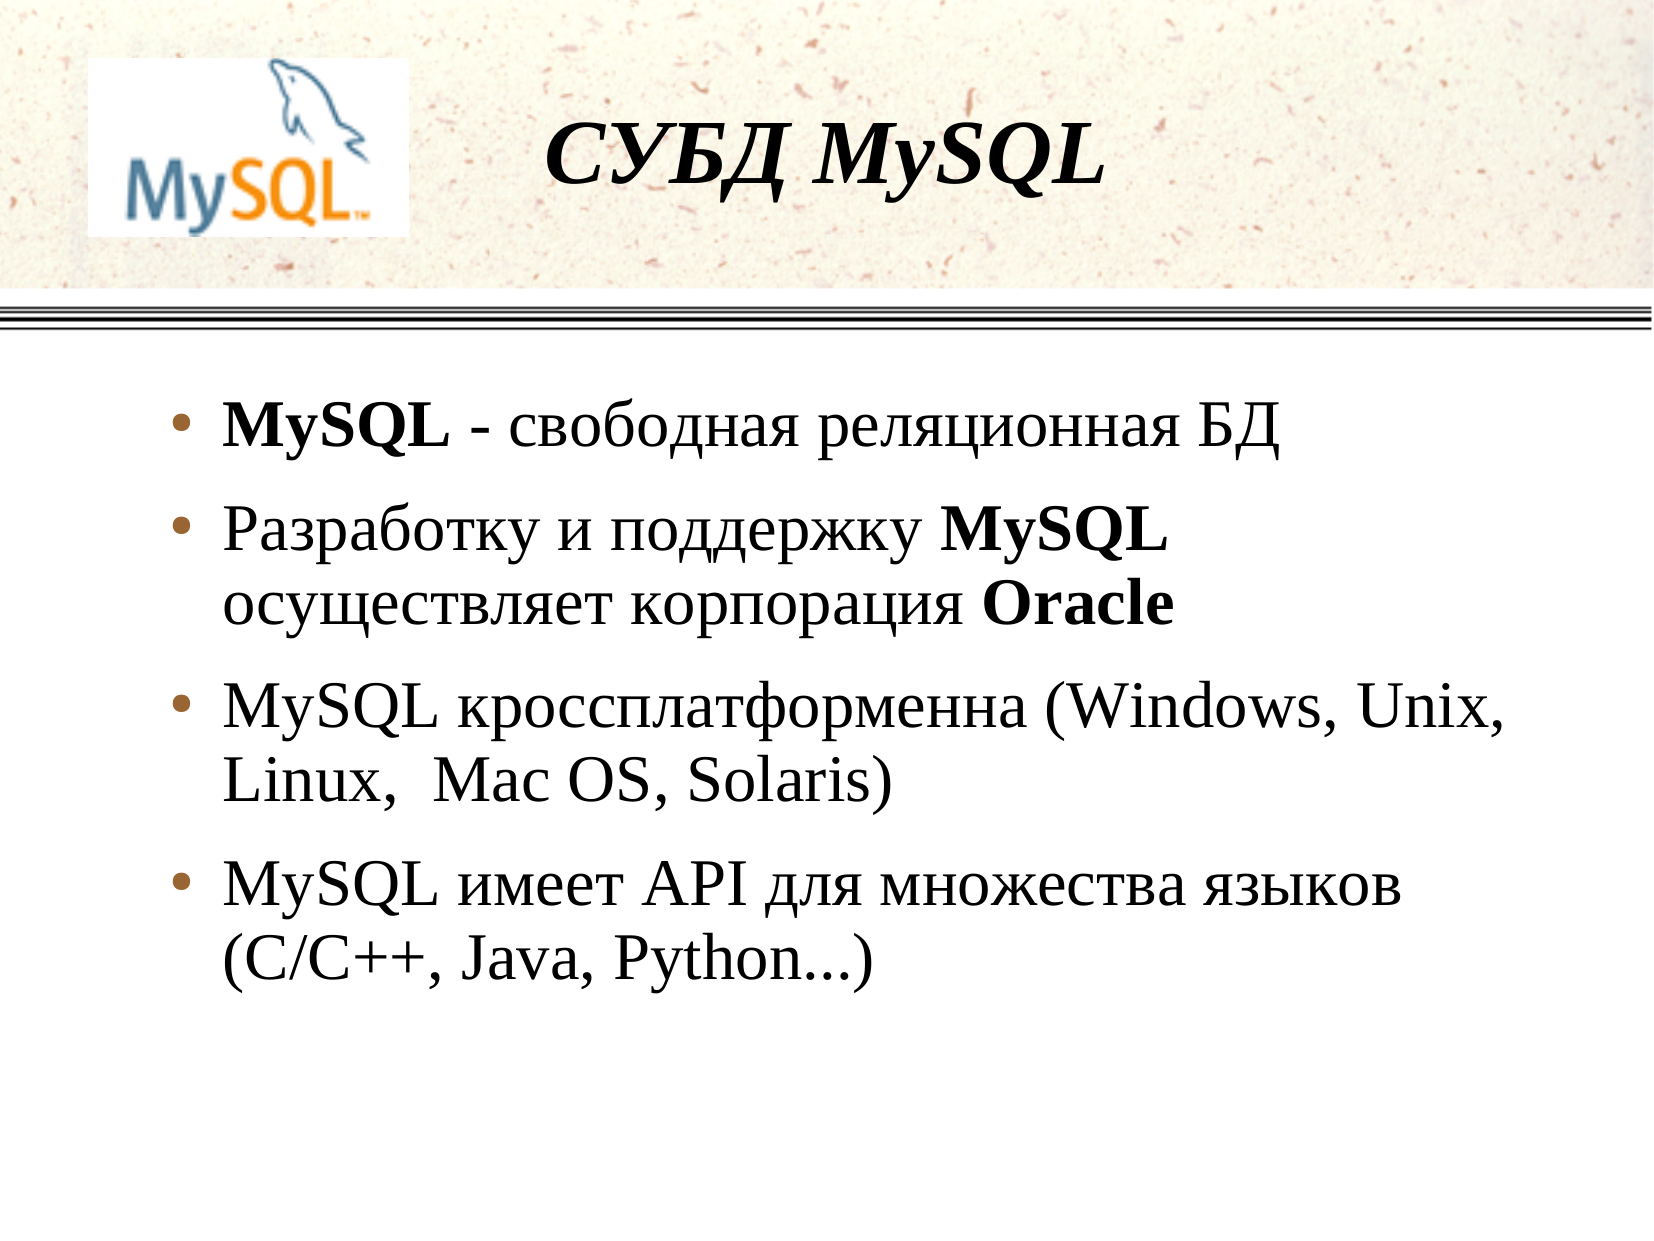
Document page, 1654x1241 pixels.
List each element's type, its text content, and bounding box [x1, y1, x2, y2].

title СУБД MySQL [82, 49, 1571, 257]
picture [0, 0, 1654, 1241]
list MySQL - свободная реляционная БД Разработку и поддержку MySQL осуществляет корпорация Oracle MySQL кроссплатформенна (Windows, Unix, Linux, Mac OS, Solaris) MySQL имеет API для множества языков (С/C++, Java, Python...) [151, 387, 1532, 1169]
